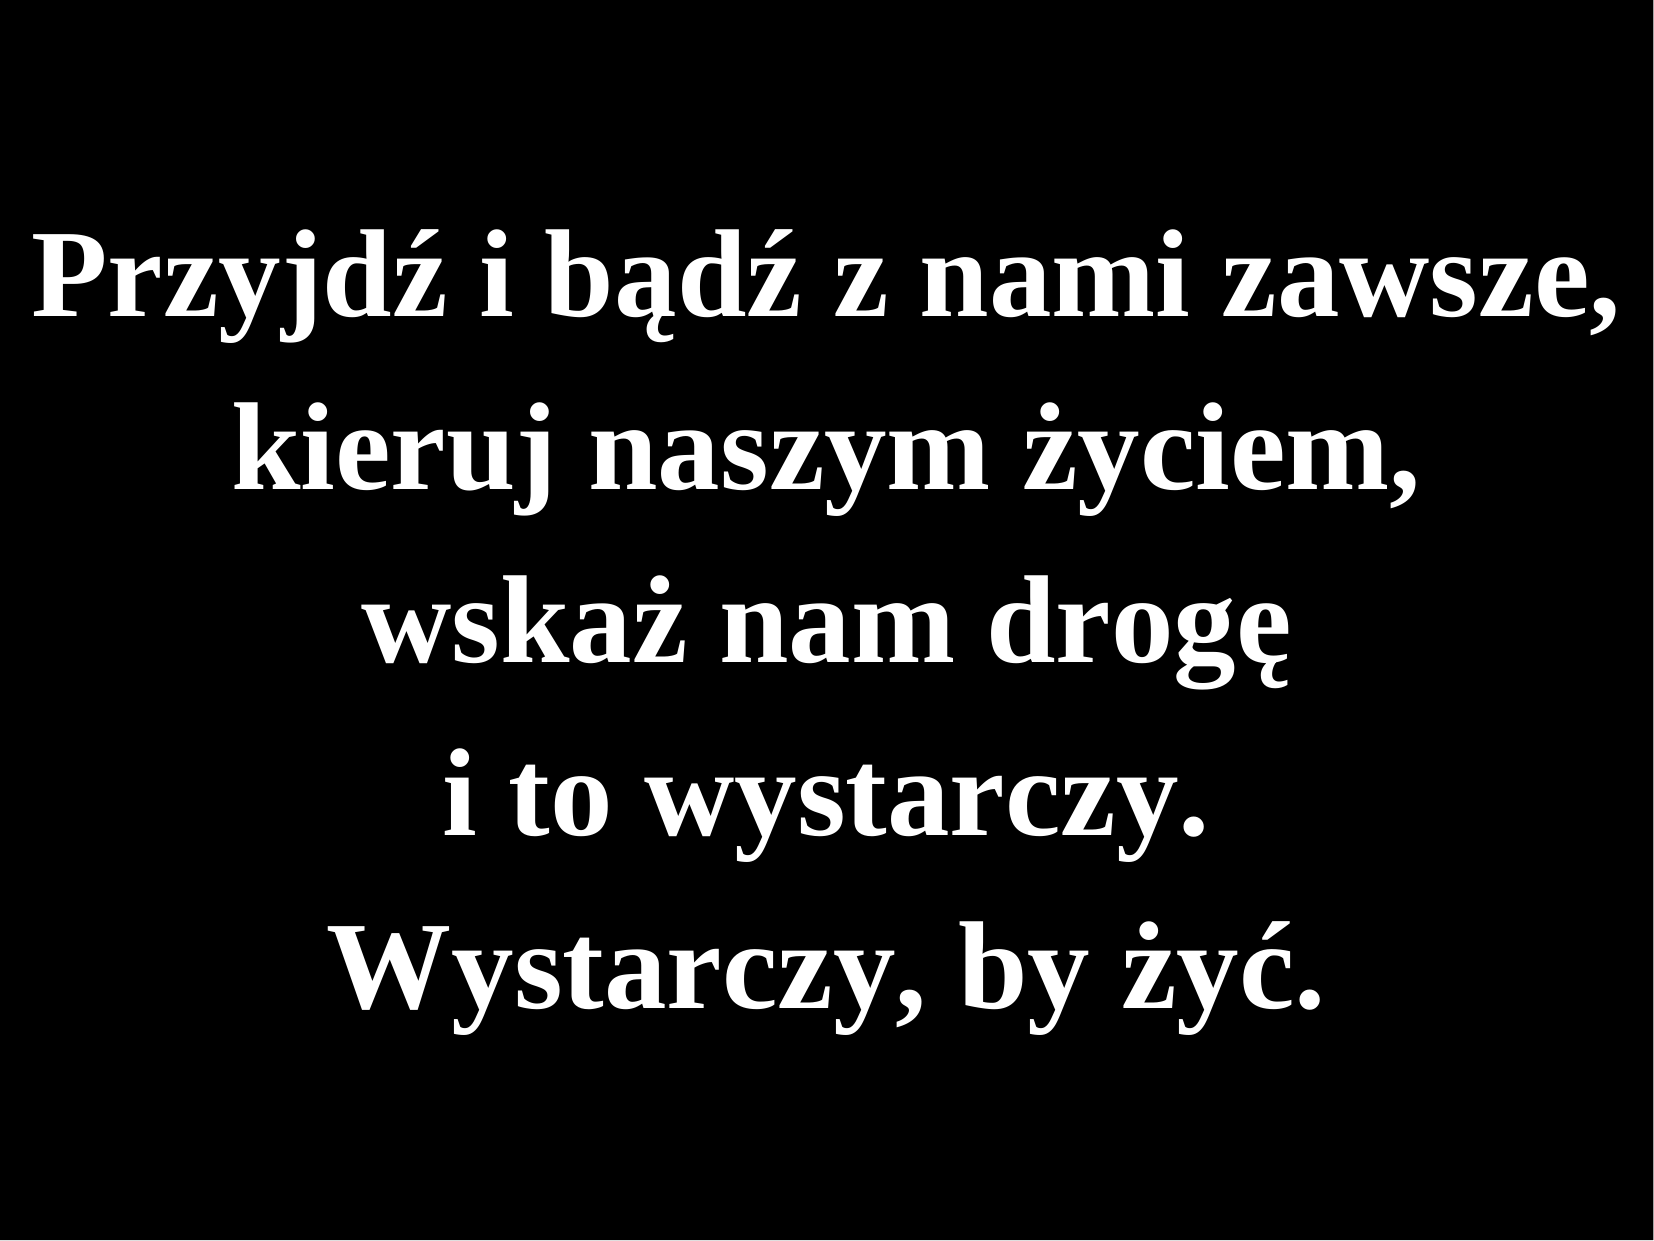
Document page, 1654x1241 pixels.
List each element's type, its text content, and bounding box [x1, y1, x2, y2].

title Przyjdź i bądź z nami zawsze, ppp kieruj naszym życiem, ppp wskaż nam drogę ppp i to wystarczy. ppp Wystarczy, by żyć. [0, 0, 1654, 1241]
